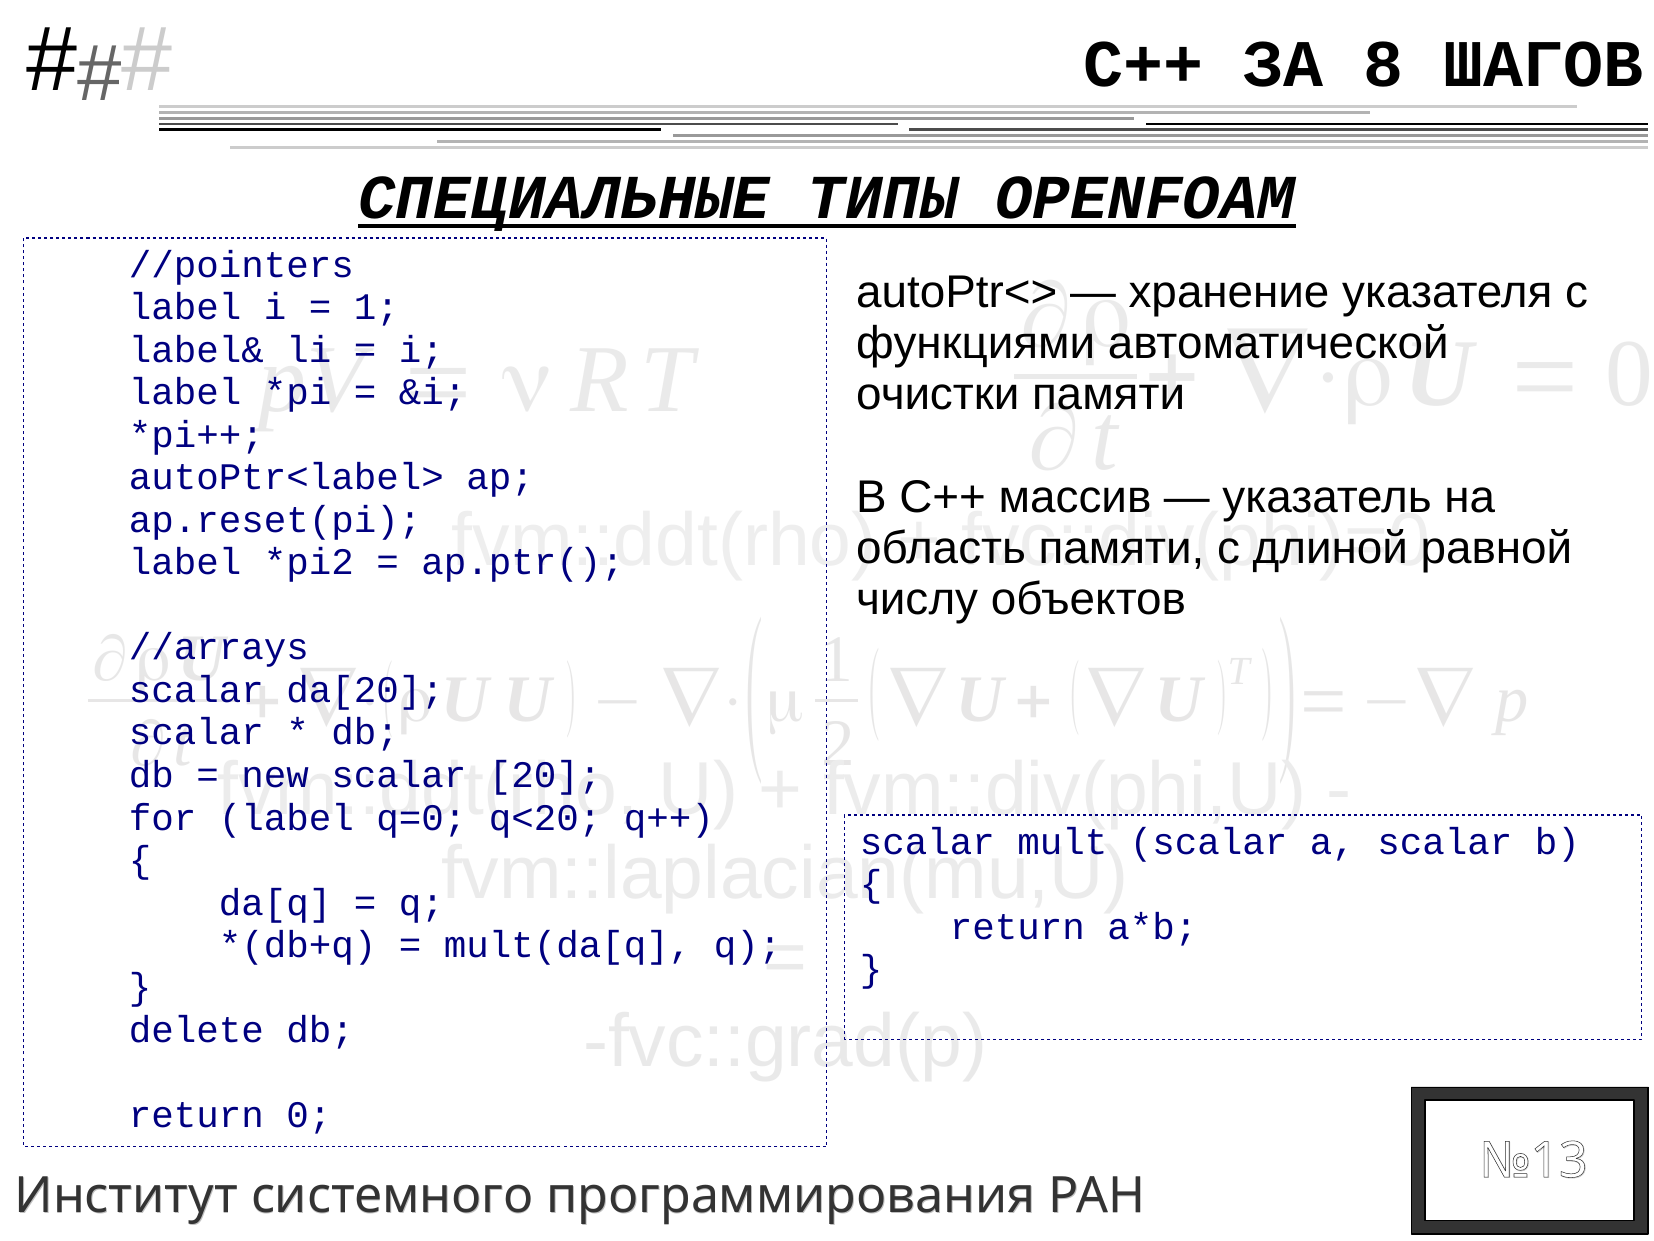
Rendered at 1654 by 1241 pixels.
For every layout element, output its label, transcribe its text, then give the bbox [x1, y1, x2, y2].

text_box //pointers label i = 1; label& li = i; label *pi = &i; *pi++; autoPtr<label> ap; ap.reset(pi); label *pi2 = ap.ptr(); //arrays scalar da[20]; scalar * db; db = new scalar [20]; for (label q=0; q<20; q++) { da[q] = q; *(db+q) = mult(da[q], q); } delete db; return 0; [23, 237, 827, 1147]
text_box scalar mult (scalar a, scalar b) { return a*b; } [844, 814, 1642, 1040]
list autoPtr<> — хранение указателя с функциями автоматической очистки памяти В C++ массив — указатель на область памяти, с длиной равной числу объектов [856, 265, 1625, 680]
title СПЕЦИАЛЬНЫЕ ТИПЫ OPENFOAM [0, 147, 1654, 257]
